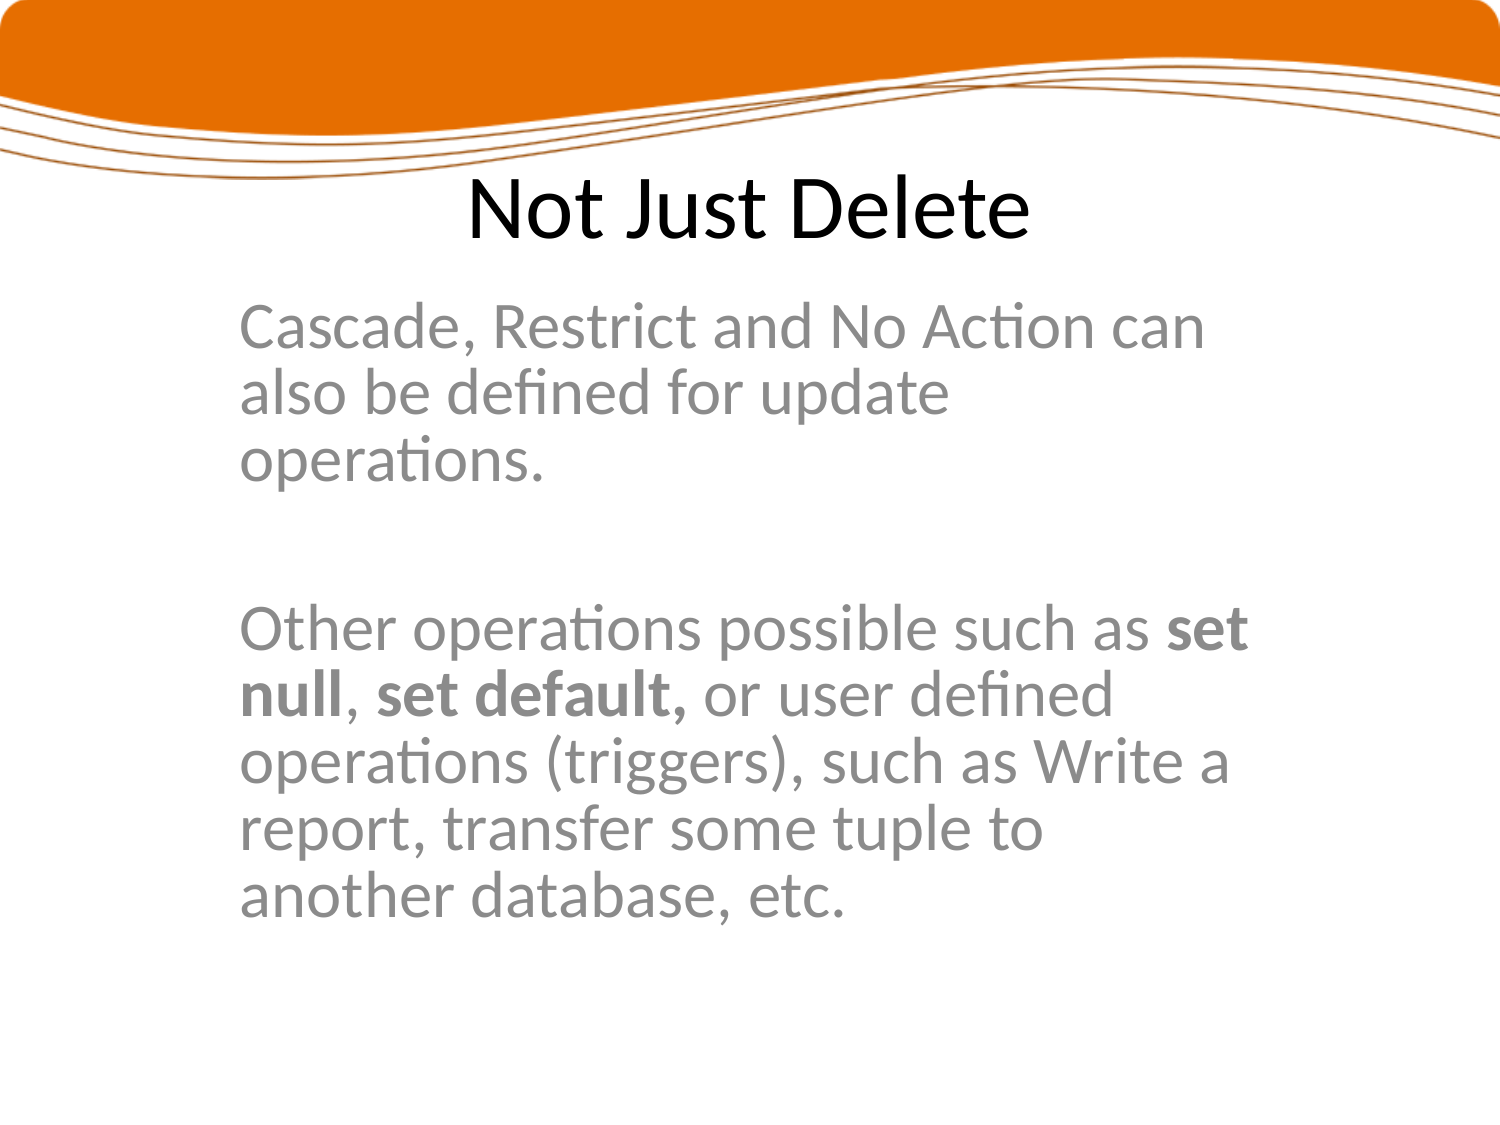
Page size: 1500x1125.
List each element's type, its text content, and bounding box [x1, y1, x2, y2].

text_box Not Just Delete [75, 125, 1425, 279]
text_box Cascade, Restrict and No Action can also be defined for update operations. Other operations possible such as set null, set default, or user defined operations (triggers), such as Write a report, transfer some tuple to another database, etc. [225, 290, 1275, 988]
picture [0, 0, 1500, 180]
